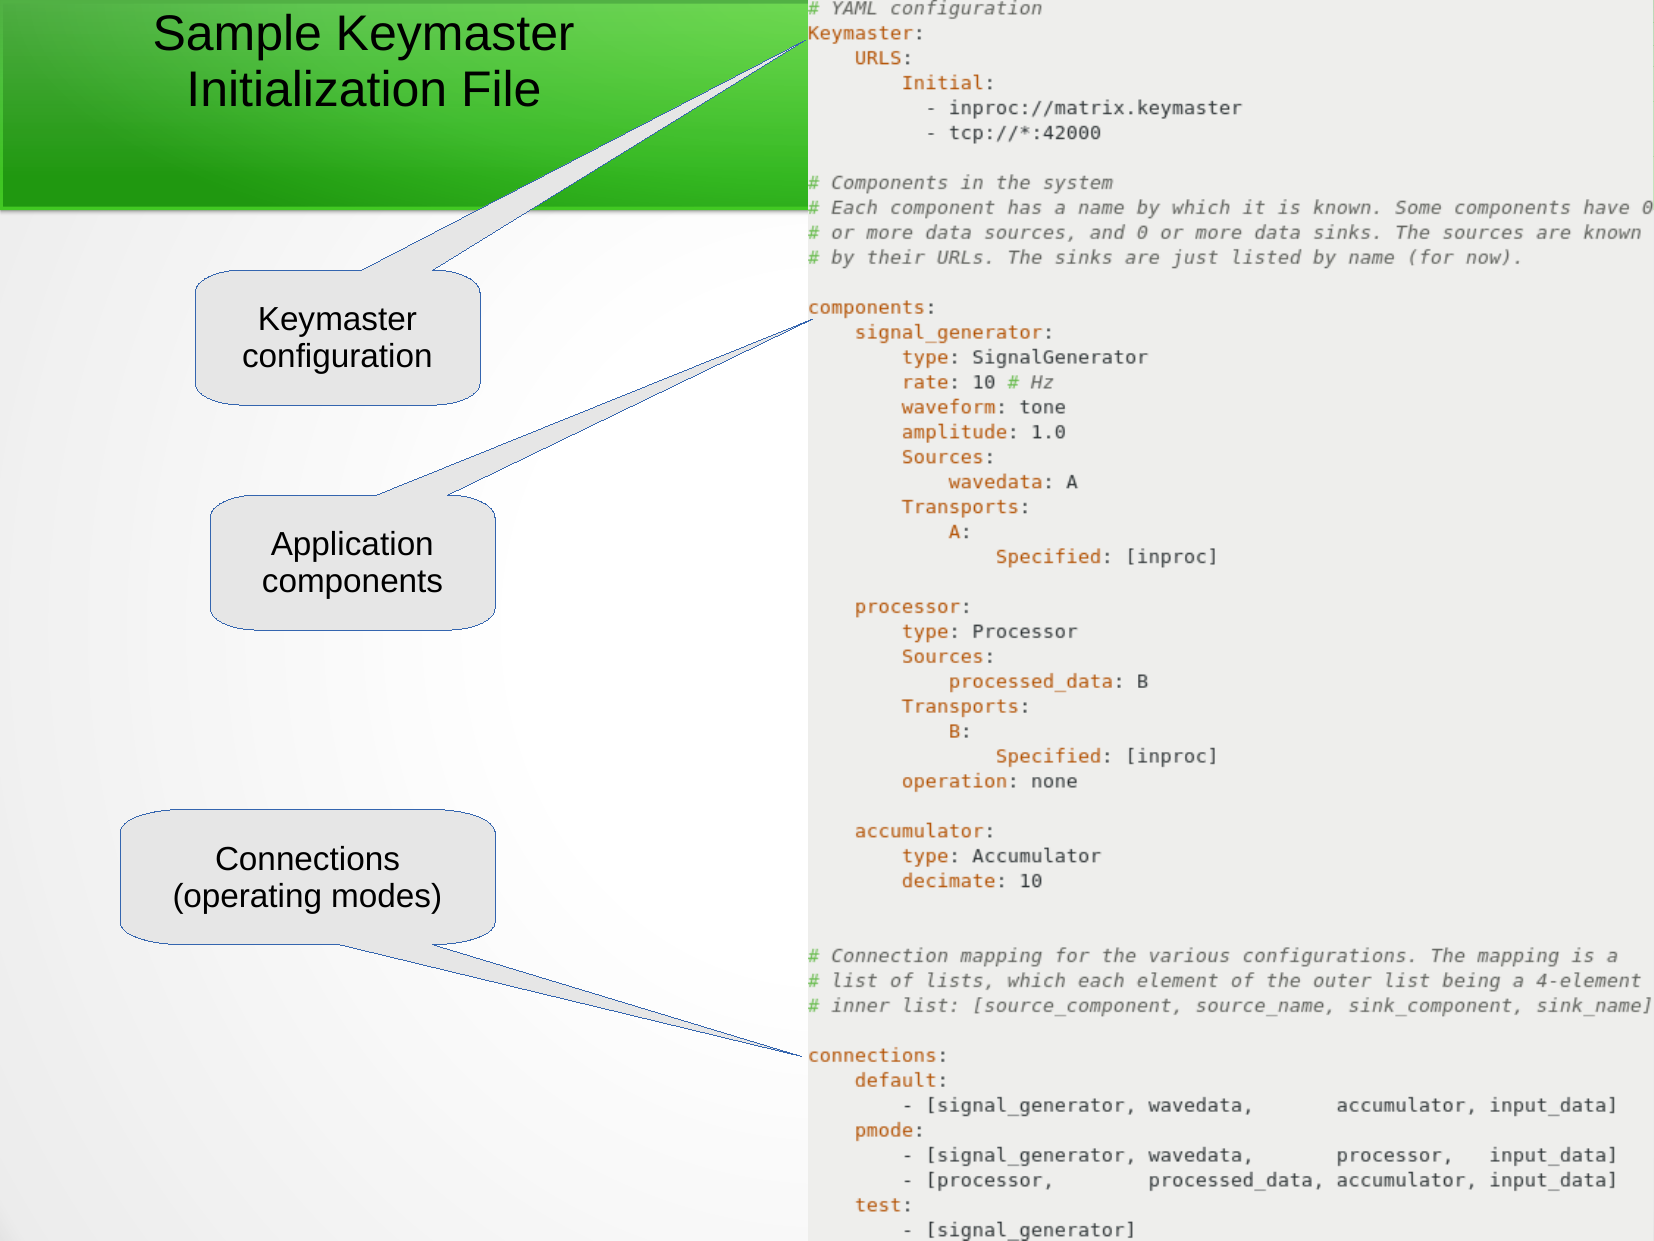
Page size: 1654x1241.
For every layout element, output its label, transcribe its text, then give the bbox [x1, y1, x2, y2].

text_box Keymaster configuration [691, 40, 806, 111]
text_box Application components [210, 319, 813, 631]
text_box Connections (operating modes) [120, 809, 802, 1057]
text_box Keymaster configuration [195, 118, 680, 406]
title Sample Keymaster Initialization File [37, 4, 691, 118]
picture [808, 0, 1654, 1241]
